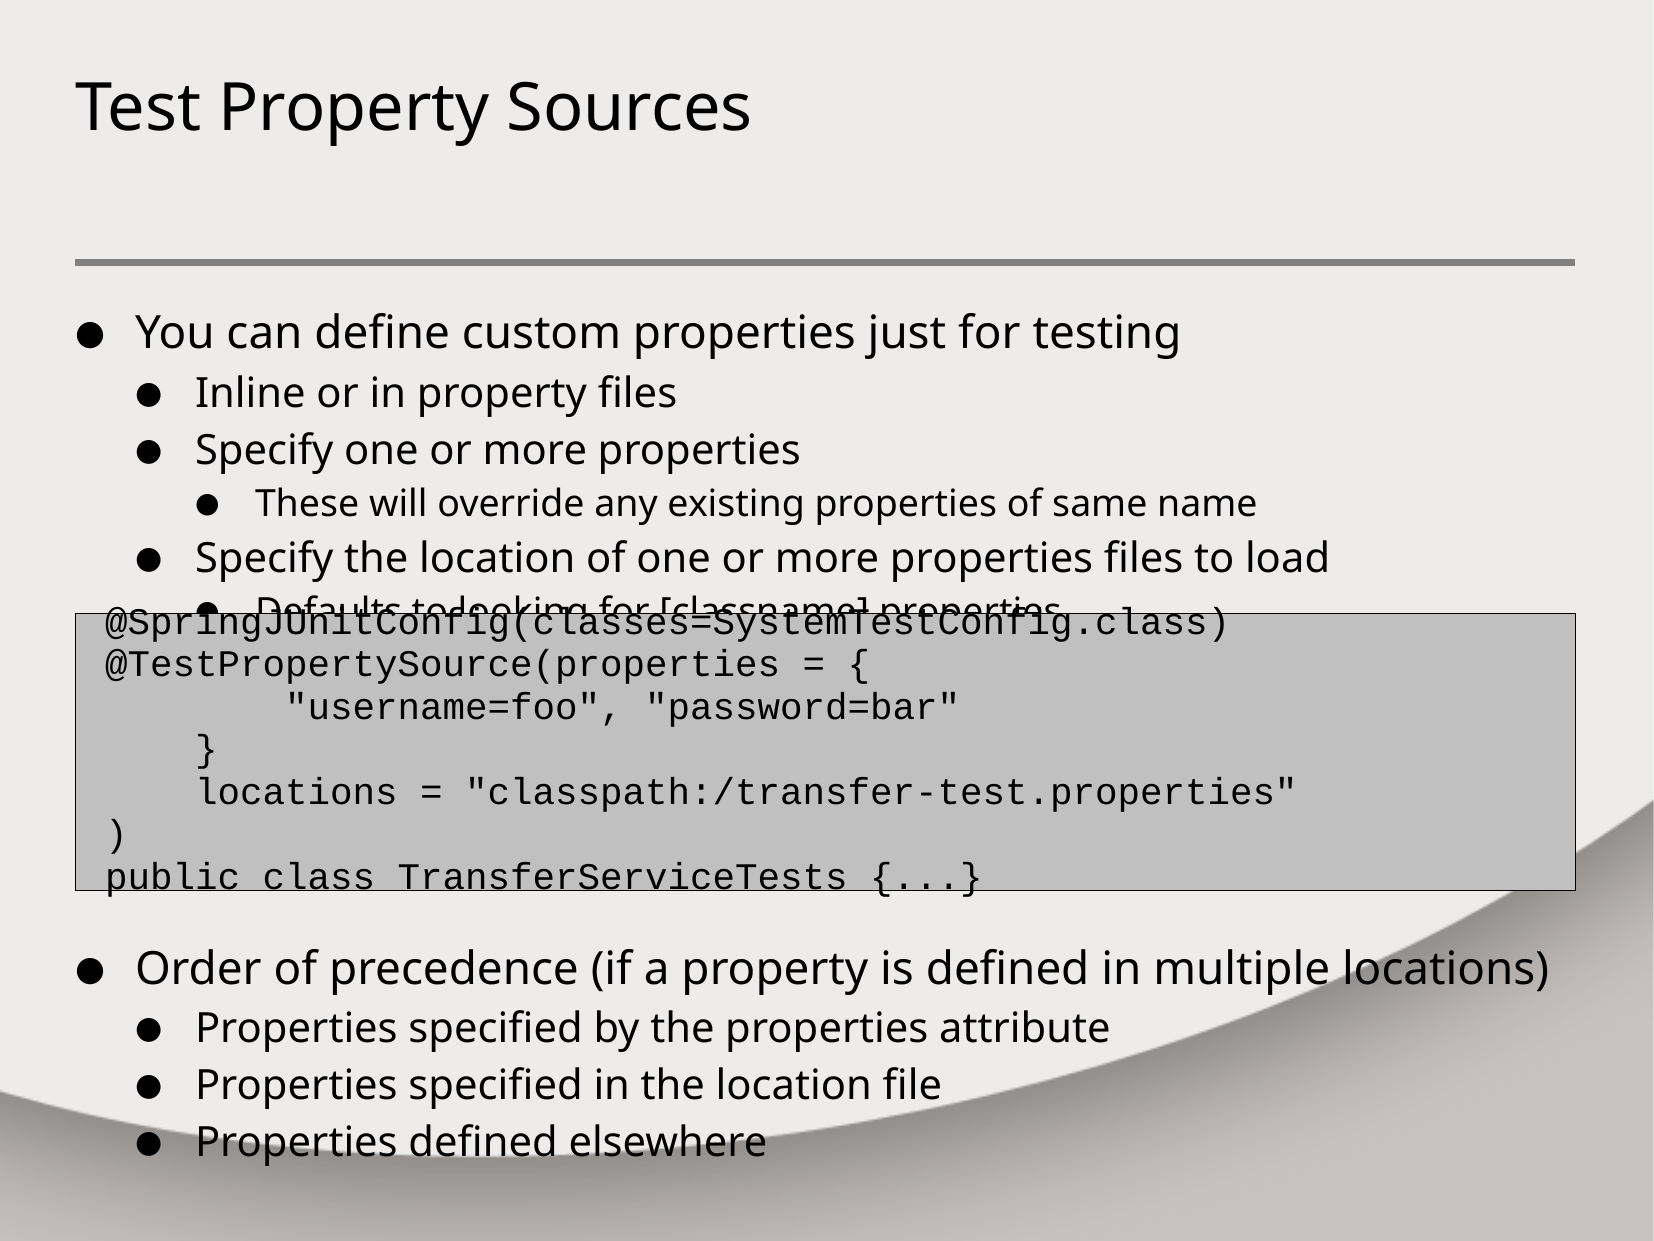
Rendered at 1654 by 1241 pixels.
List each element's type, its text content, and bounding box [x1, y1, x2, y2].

text_box @SpringJUnitConfig(classes=SystemTestConfig.class) @TestPropertySource(properties = { "username=foo", "password=bar" } locations = "classpath:/transfer-test.properties" ) public class TransferServiceTests {...} [75, 613, 1576, 891]
list You can define custom properties just for testing Inline or in property files Specify one or more properties These will override any existing properties of same name Specify the location of one or more properties files to load Defaults to looking for [classname].properties Order of precedence (if a property is defined in multiple locations) Properties specified by the properties attribute Properties specified in the location file Properties defined elsewhere [75, 300, 1576, 613]
title Test Property Sources [75, 75, 1576, 226]
picture [0, 0, 1654, 1241]
list You can define custom properties just for testing Inline or in property files Specify one or more properties These will override any existing properties of same name Specify the location of one or more properties files to load Defaults to looking for [classname].properties Order of precedence (if a property is defined in multiple locations) Properties specified by the properties attribute Properties specified in the location file Properties defined elsewhere [75, 891, 1576, 1163]
